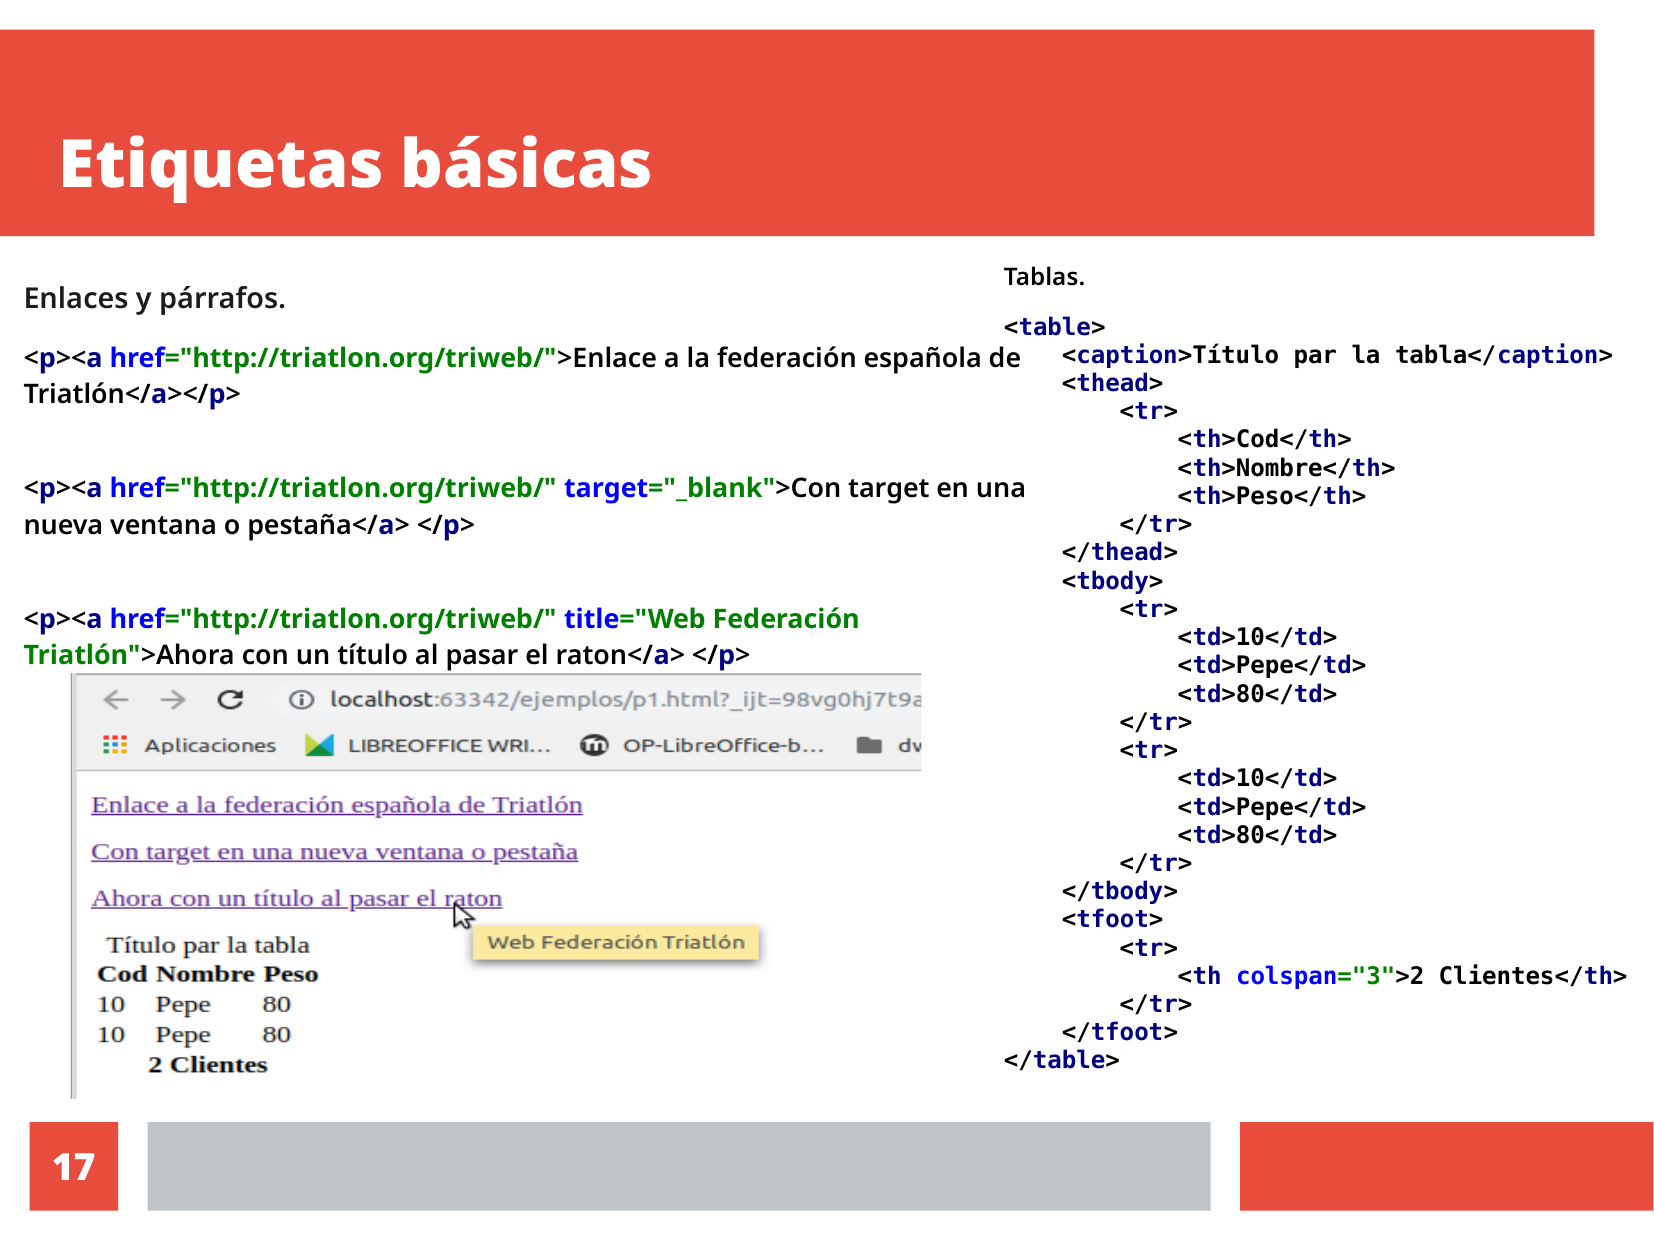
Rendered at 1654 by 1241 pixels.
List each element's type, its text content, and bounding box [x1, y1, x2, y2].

list Enlaces y párrafos. <p><a href="http://triatlon.org/triweb/">Enlace a la federación española de Triatlón</a></p> <p><a href="http://triatlon.org/triweb/" target="_blank">Con target en una nueva ventana o pestaña</a> </p> <p><a href="http://triatlon.org/triweb/" title="Web Federación Triatlón">Ahora con un título al pasar el raton</a> </p> [23, 277, 1003, 674]
picture [70, 673, 922, 1099]
title Etiquetas básicas [59, 59, 1595, 207]
list Tablas. <table> <caption>Título par la tabla</caption> <thead> <tr> <th>Cod</th> <th>Nombre</th> <th>Peso</th> </tr> </thead> <tbody> <tr> <td>10</td> <td>Pepe</td> <td>80</td> </tr> <tr> <td>10</td> <td>Pepe</td> <td>80</td> </tr> </tbody> <tfoot> <tr> <th colspan="3">2 Clientes</th> </tr> </tfoot> </table> [1003, 259, 1630, 1099]
